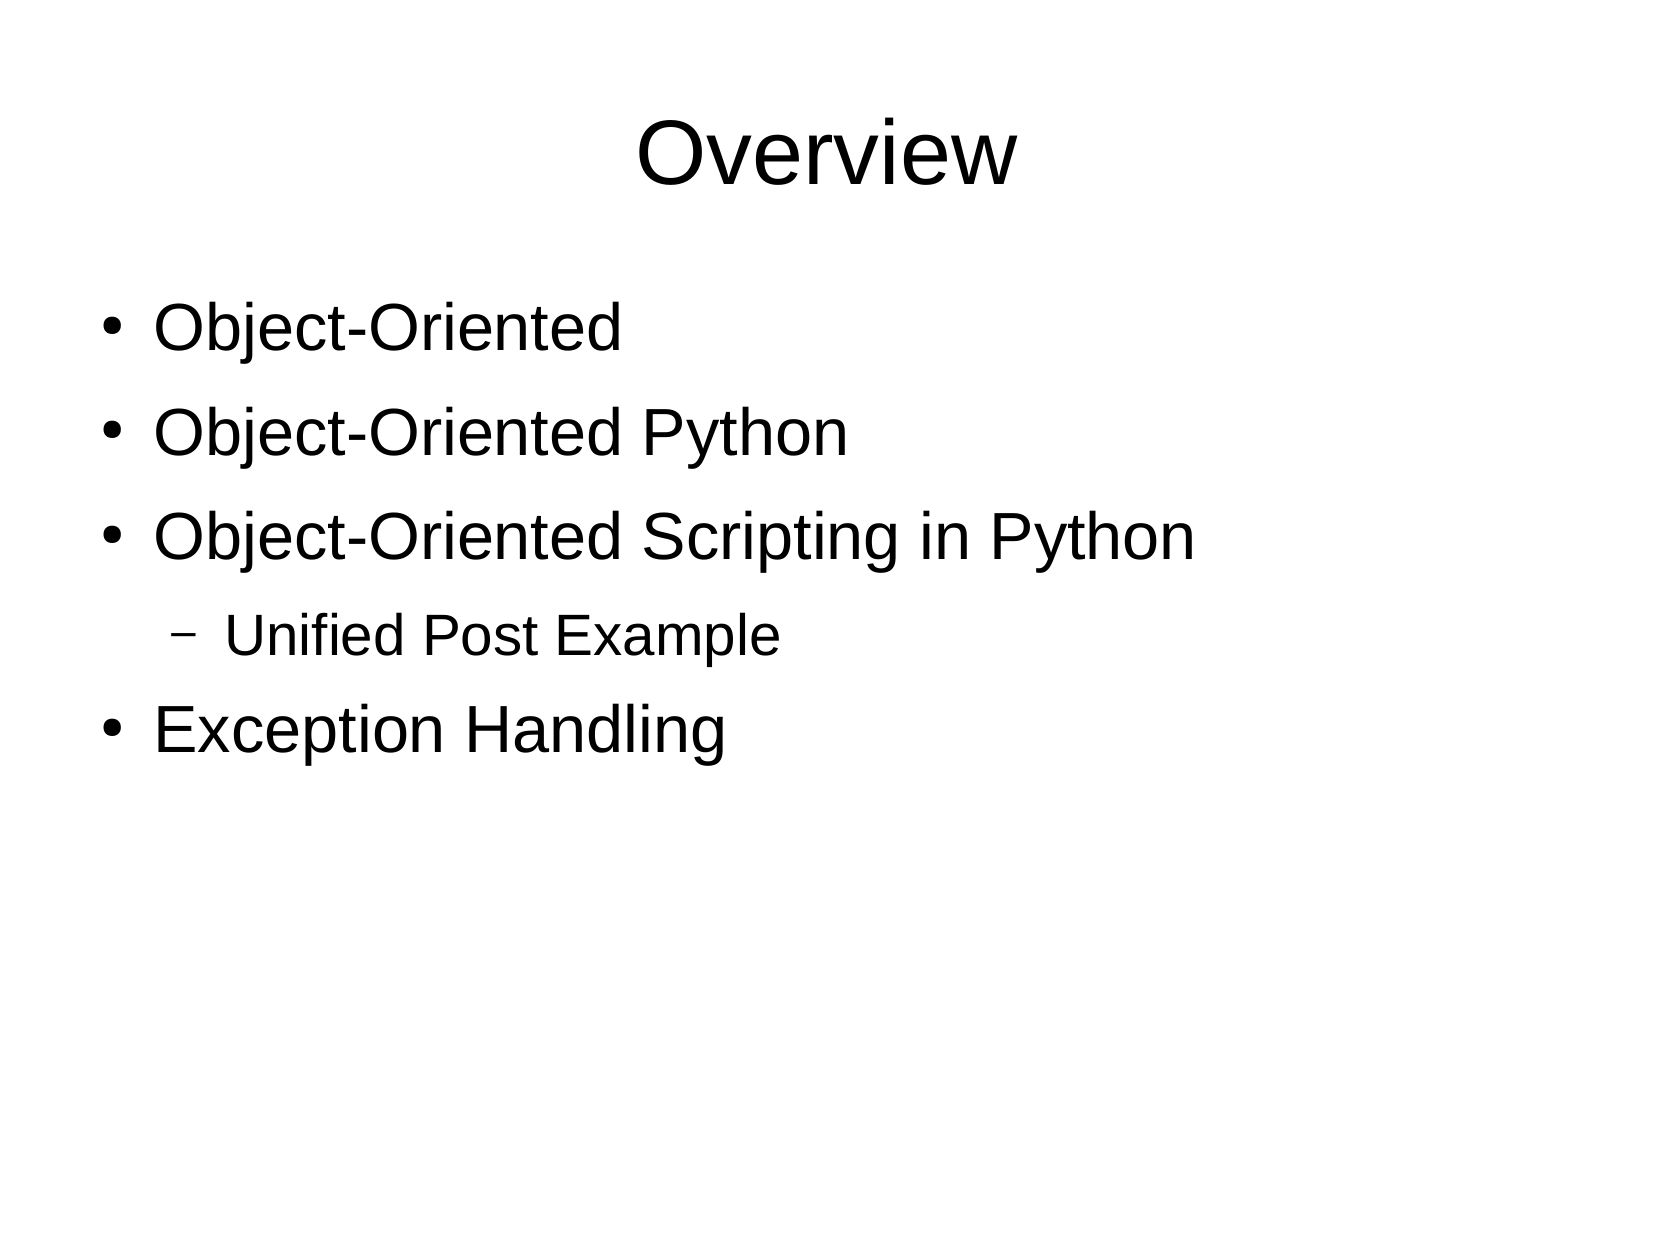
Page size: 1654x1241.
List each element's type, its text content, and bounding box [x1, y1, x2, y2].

title Overview [82, 49, 1571, 257]
list Object-Oriented Object-Oriented Python Object-Oriented Scripting in Python Unified Post Example Exception Handling [82, 290, 1571, 1010]
